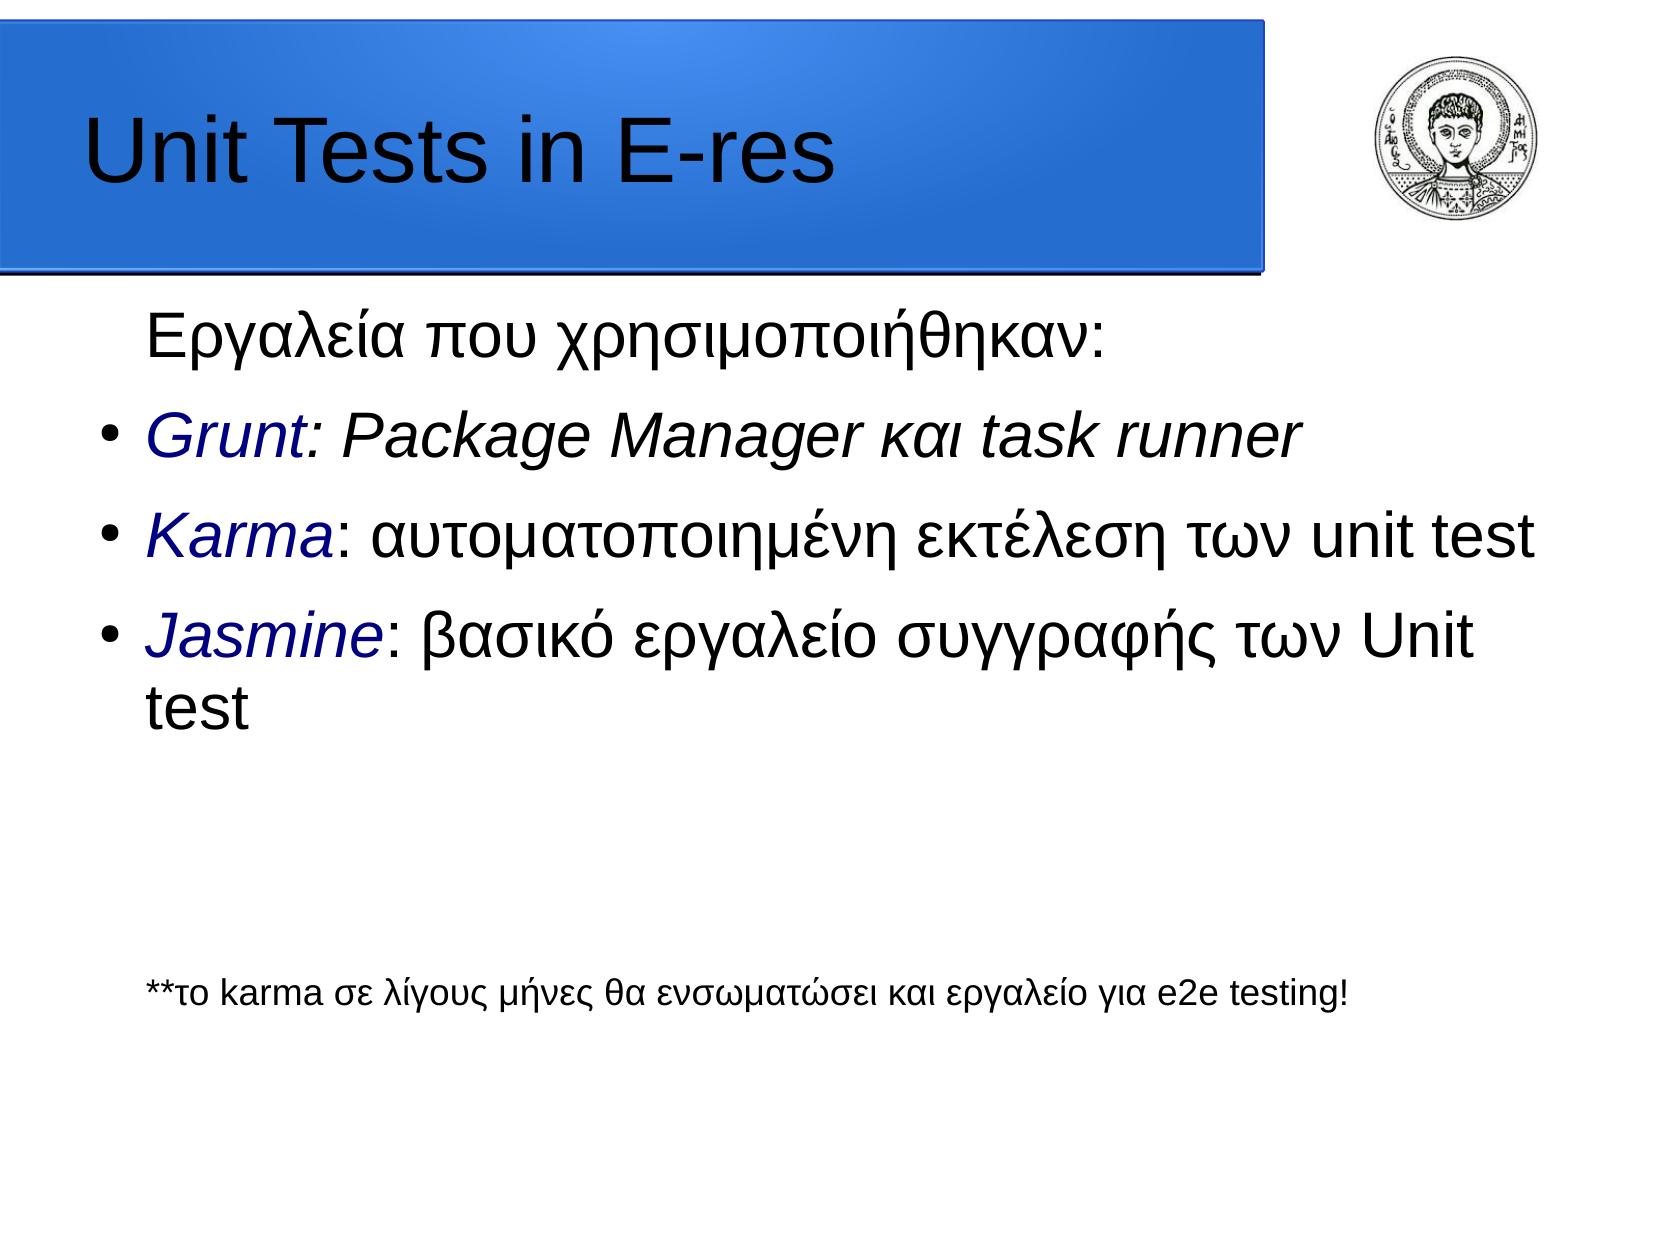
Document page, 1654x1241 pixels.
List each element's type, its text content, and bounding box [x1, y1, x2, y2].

picture [1373, 56, 1539, 222]
title Unit Tests in E-res [82, 47, 1235, 252]
list Εργαλεία που χρησιμοποιήθηκαν: Grunt: Package Manager και task runner Karma: αυτοματοποιημένη εκτέλεση των unit test Jasmine: βασικό εργαλείο συγγραφής των Unit test **το karma σε λίγους μήνες θα ενσωματώσει και εργαλείο για e2e testing! [82, 299, 1571, 1019]
